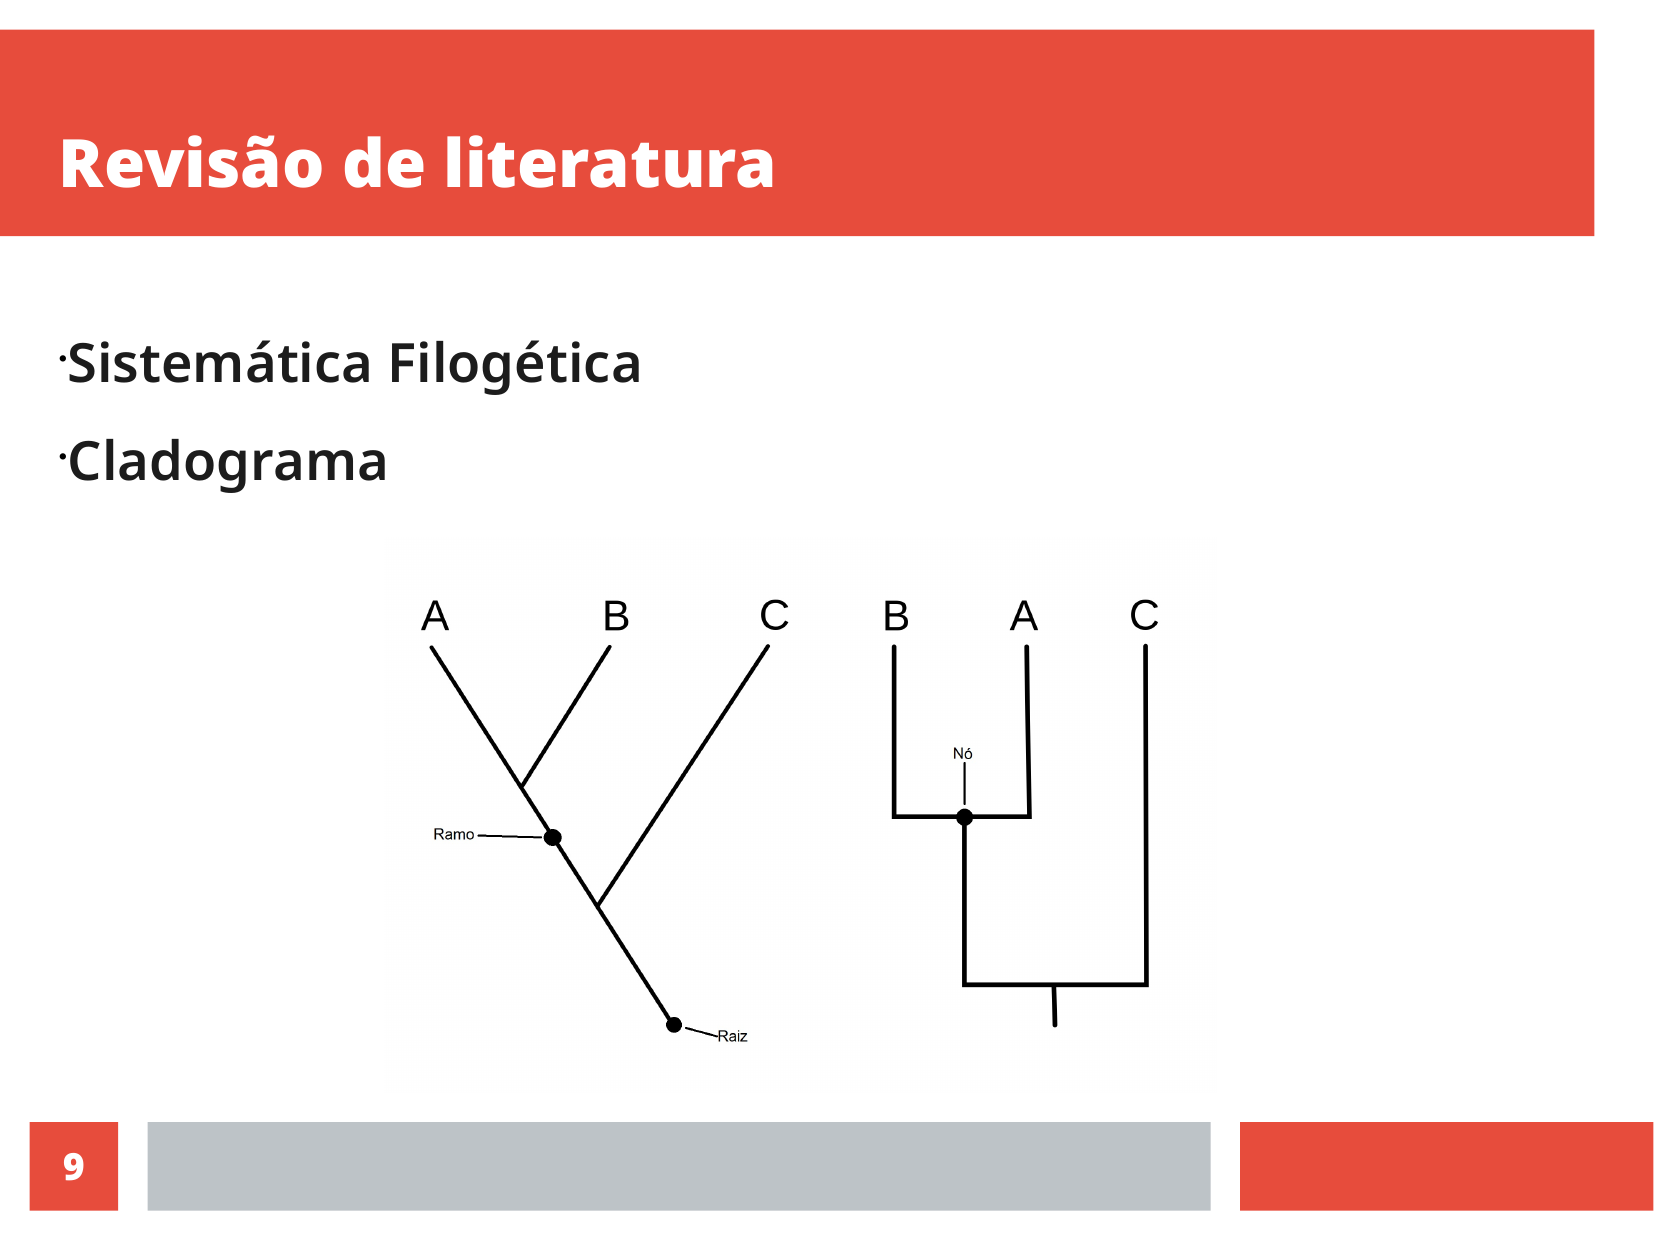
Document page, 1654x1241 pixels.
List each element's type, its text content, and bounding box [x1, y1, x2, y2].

title Revisão de literatura [59, 59, 1595, 207]
picture [384, 537, 1217, 1093]
list Sistemática Filogética Cladograma [59, 324, 1565, 1093]
